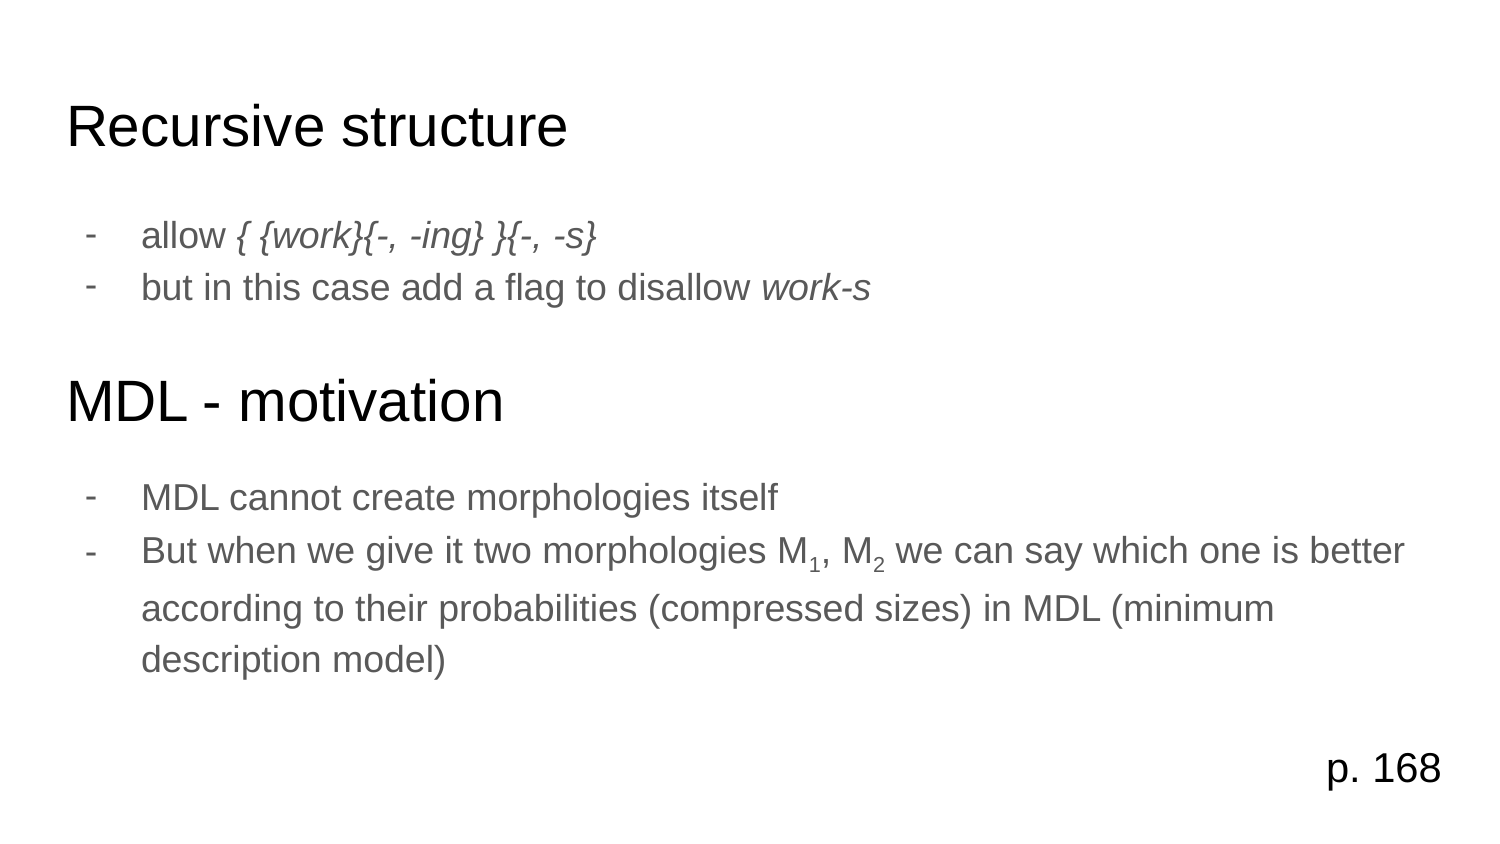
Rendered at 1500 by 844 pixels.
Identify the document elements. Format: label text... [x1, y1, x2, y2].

title p. 168 [1069, 711, 1458, 806]
title Recursive structure [51, 72, 1449, 167]
list allow { {work}{-, -ing} }{-, -s} but in this case add a flag to disallow work-s [51, 189, 1449, 331]
title MDL - motivation [51, 348, 1449, 442]
list MDL cannot create morphologies itself But when we give it two morphologies M1, M2 we can say which one is better according to their probabilities (compressed sizes) in MDL (minimum description model) [51, 451, 1449, 735]
